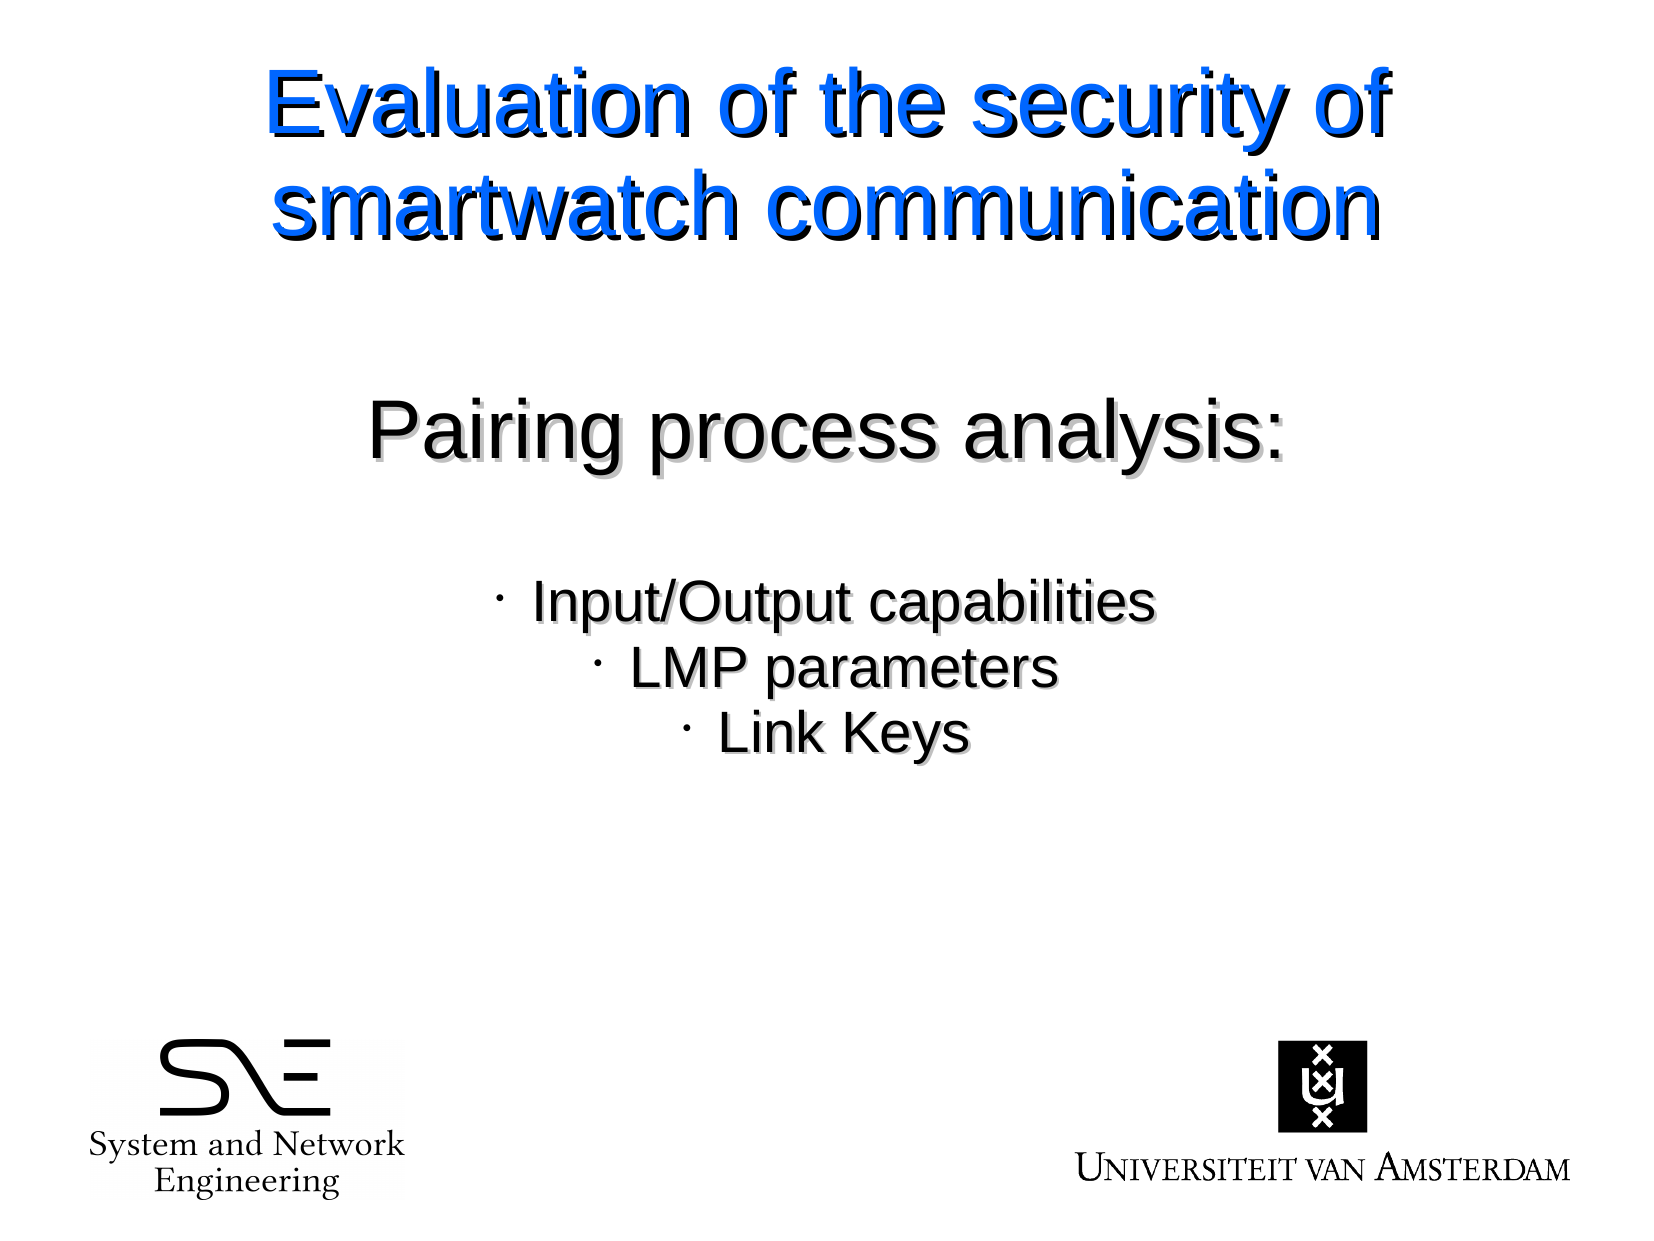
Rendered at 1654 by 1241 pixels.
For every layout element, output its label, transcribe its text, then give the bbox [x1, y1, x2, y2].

subtitle Pairing process analysis: Input/Output capabilities LMP parameters Link Keys [82, 290, 1571, 1149]
title Evaluation of the security of smartwatch communication [82, 49, 1571, 257]
picture [90, 1039, 405, 1201]
picture [1068, 1034, 1576, 1187]
